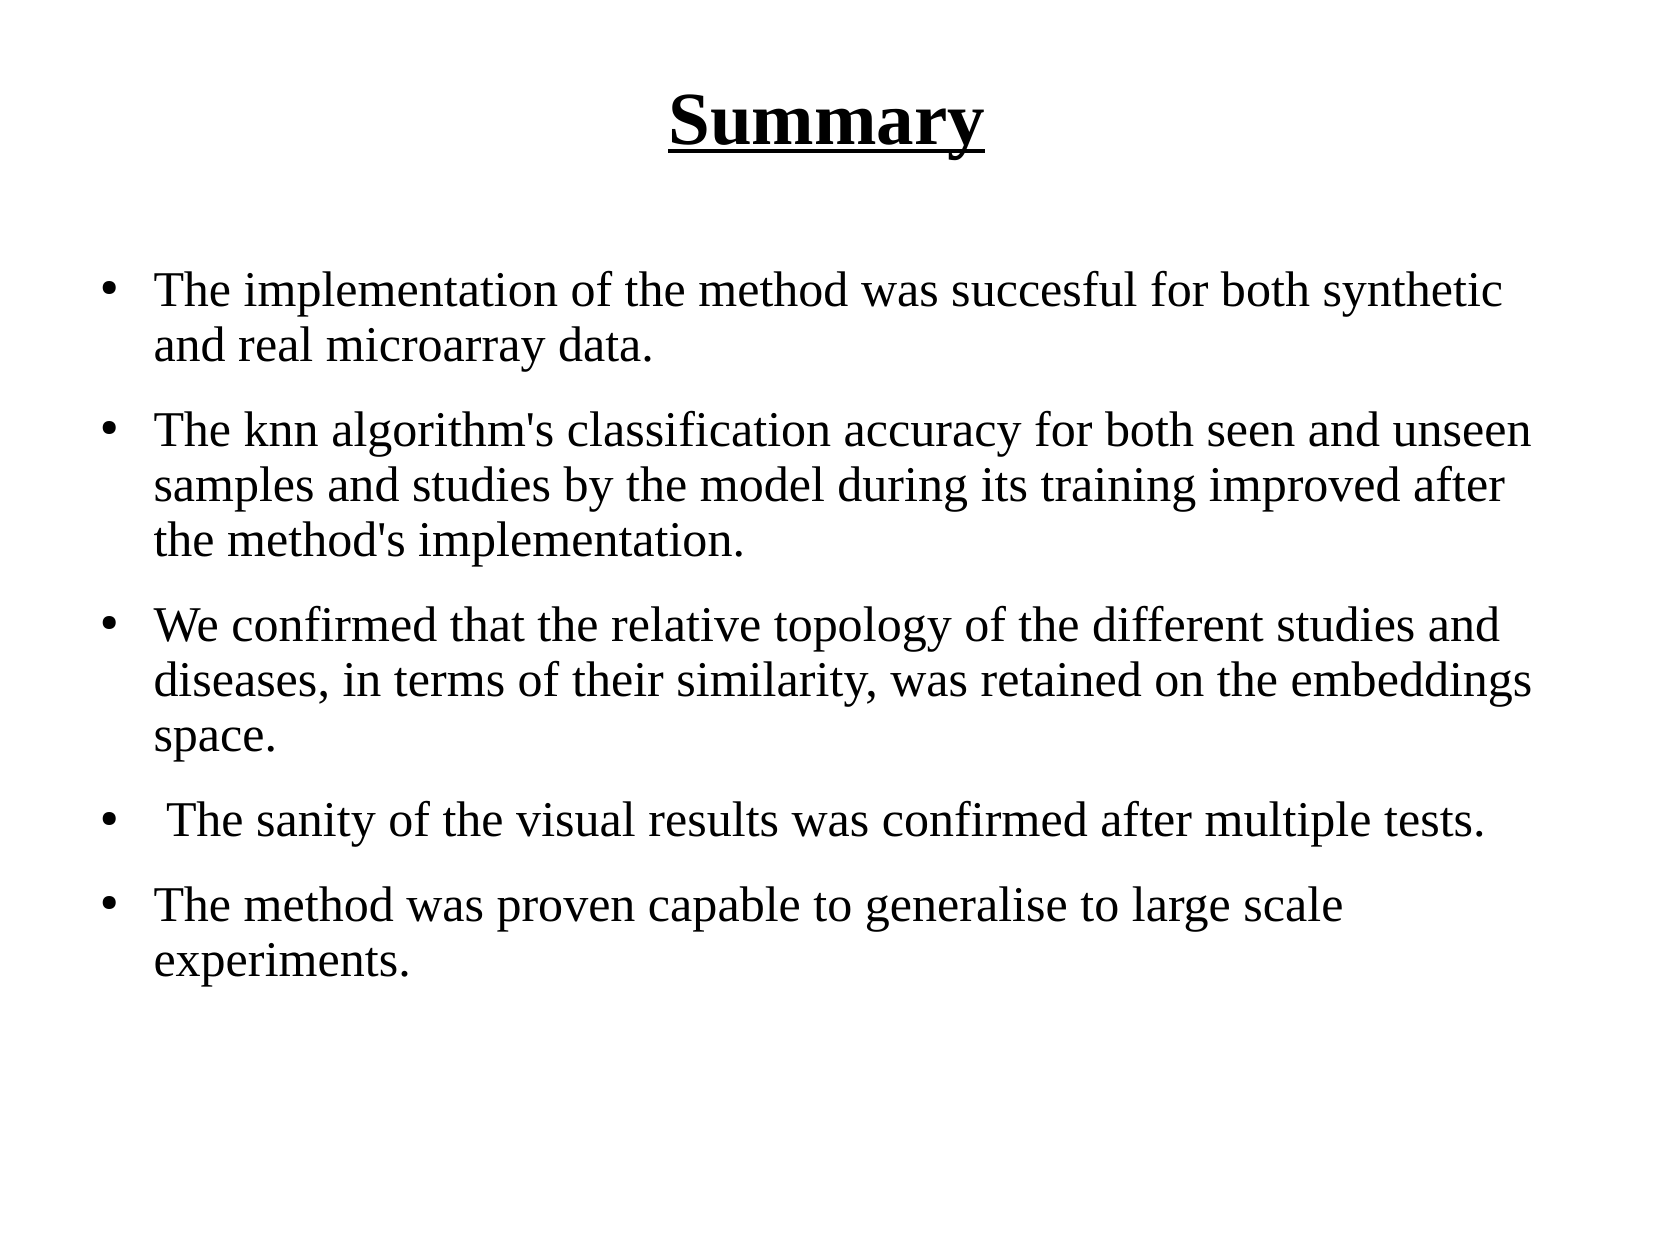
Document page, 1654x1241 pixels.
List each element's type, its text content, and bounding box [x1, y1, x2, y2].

list The implementation of the method was succesful for both synthetic and real microarray data. The knn algorithm's classification accuracy for both seen and unseen samples and studies by the model during its training improved after the method's implementation. We confirmed that the relative topology of the different studies and diseases, in terms of their similarity, was retained on the embeddings space. The sanity of the visual results was confirmed after multiple tests. The method was proven capable to generalise to large scale experiments. [82, 261, 1560, 1170]
title Summary [82, 49, 1571, 189]
